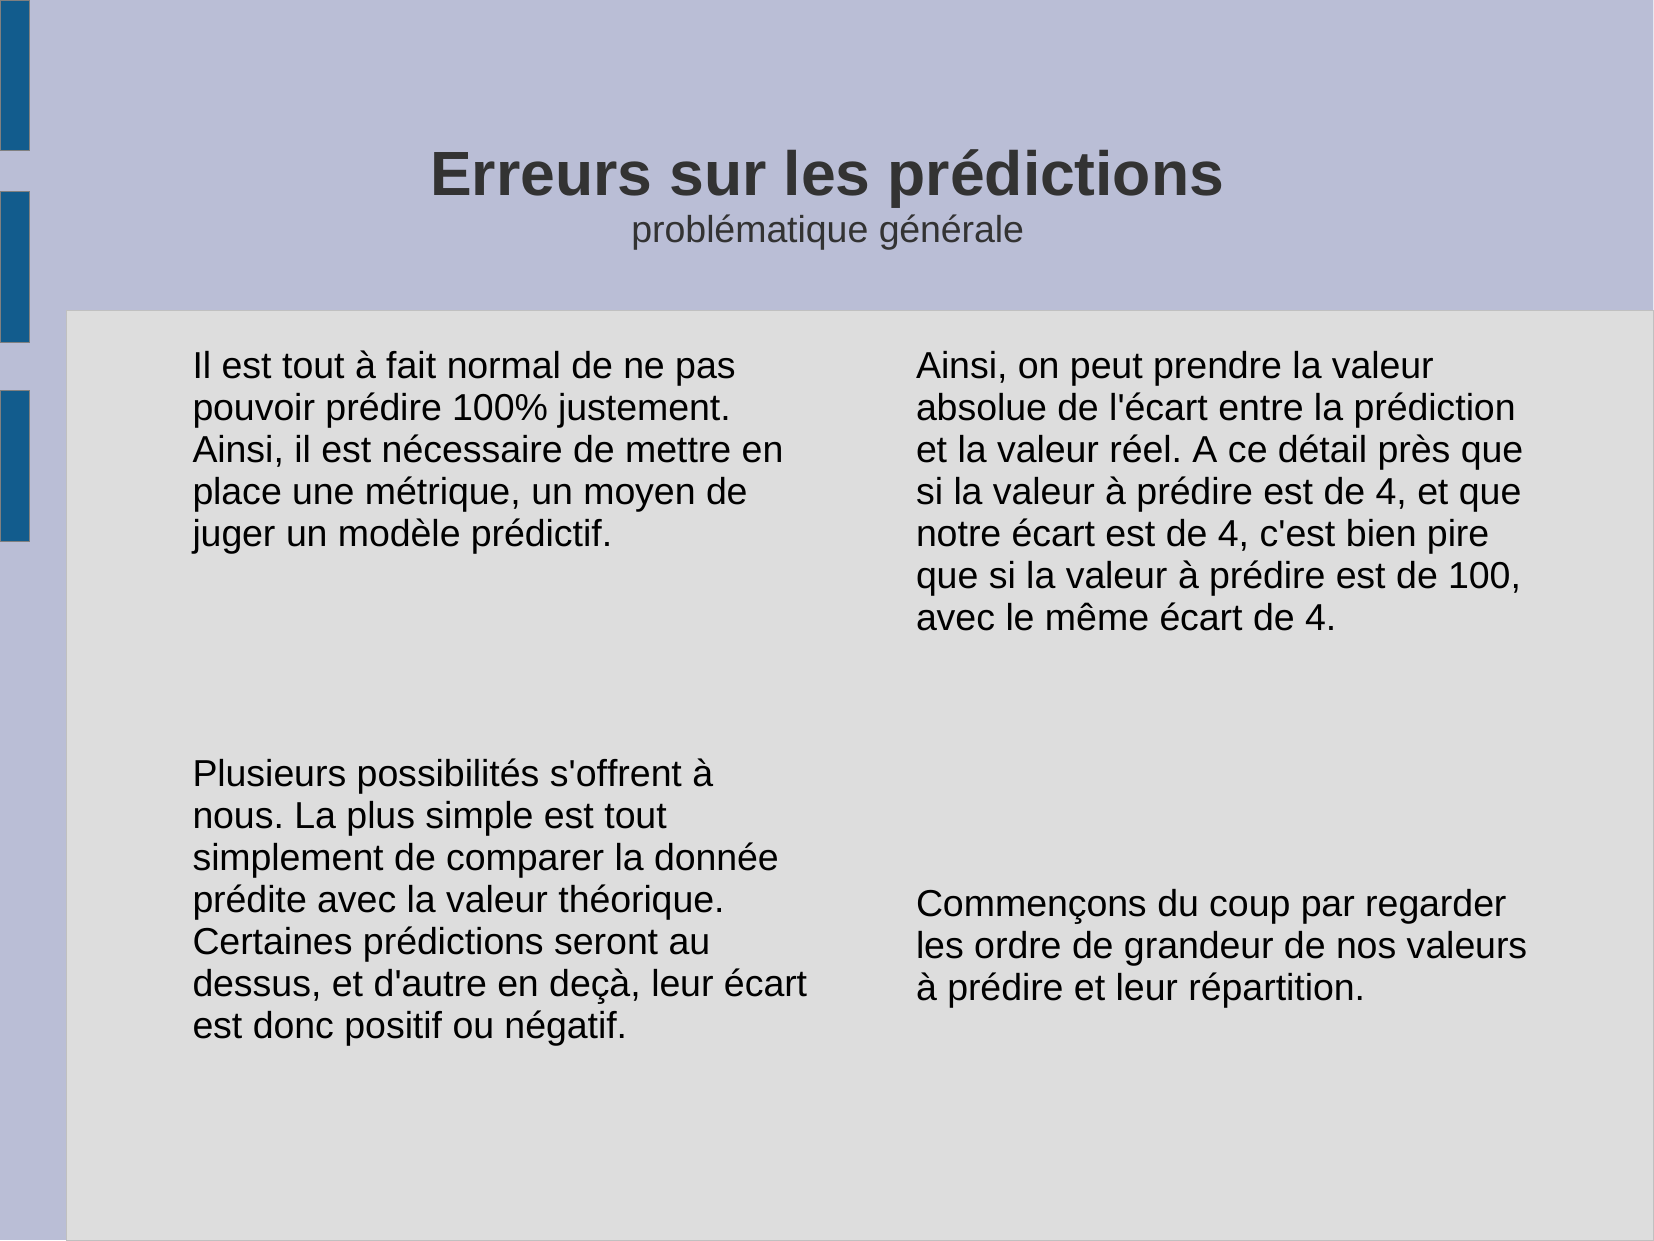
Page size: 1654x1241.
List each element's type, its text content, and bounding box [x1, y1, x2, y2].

list Il est tout à fait normal de ne pas pouvoir prédire 100% justement. Ainsi, il est nécessaire de mettre en place une métrique, un moyen de juger un modèle prédictif. [121, 344, 811, 718]
list Plusieurs possibilités s'offrent à nous. La plus simple est tout simplement de comparer la donnée prédite avec la valeur théorique. Certaines prédictions seront au dessus, et d'autre en deçà, leur écart est donc positif ou négatif. [121, 752, 811, 1126]
title Erreurs sur les prédictions problématique générale [121, 91, 1534, 299]
list Ainsi, on peut prendre la valeur absolue de l'écart entre la prédiction et la valeur réel. A ce détail près que si la valeur à prédire est de 4, et que notre écart est de 4, c'est bien pire que si la valeur à prédire est de 100, avec le même écart de 4. Commençons du coup par regarder les ordre de grandeur de nos valeurs à prédire et leur répartition. [845, 344, 1535, 1127]
